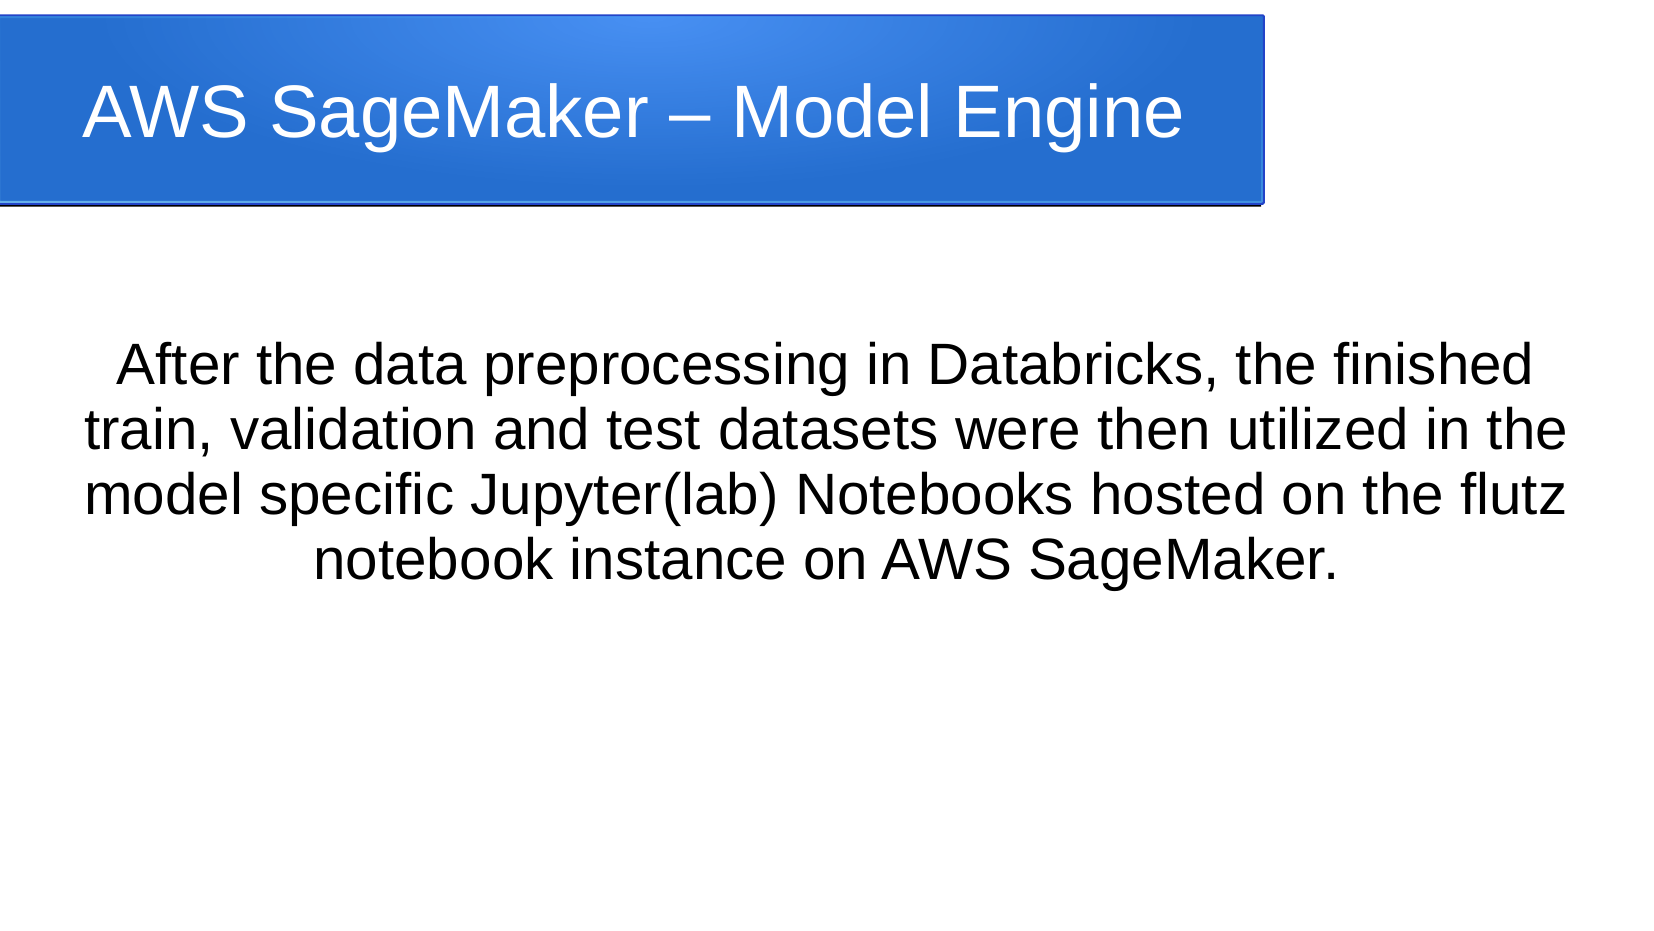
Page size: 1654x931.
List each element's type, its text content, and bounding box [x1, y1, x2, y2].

subtitle After the data preprocessing in Databricks, the finished train, validation and test datasets were then utilized in the model specific Jupyter(lab) Notebooks hosted on the flutz notebook instance on AWS SageMaker. [82, 224, 1571, 764]
title AWS SageMaker – Model Engine [82, 35, 1235, 189]
